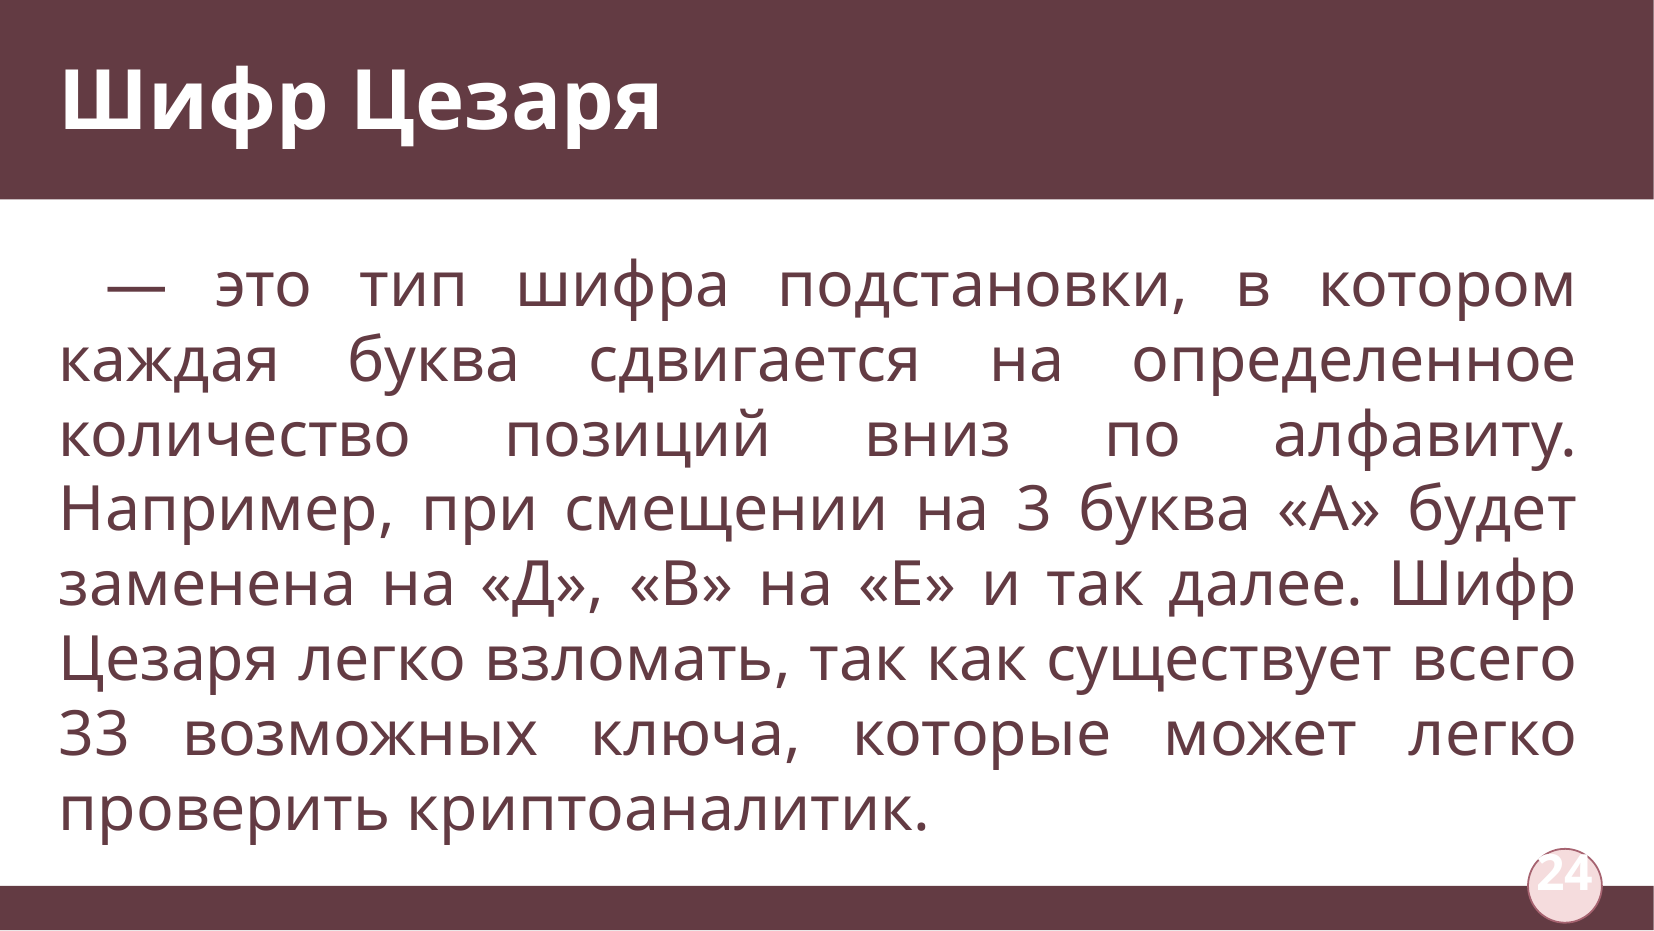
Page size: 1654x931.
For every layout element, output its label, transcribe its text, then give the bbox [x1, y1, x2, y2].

title Шифр Цезаря [59, 37, 1595, 155]
list — это тип шифра подстановки, в котором каждая буква сдвигается на определенное количество позиций вниз по алфавиту. Например, при смещении на 3 буква «А» будет заменена на «Д», «В» на «Е» и так далее. Шифр Цезаря легко взломать, так как существует всего 33 возможных ключа, которые может легко проверить криптоаналитик. [59, 243, 1595, 769]
